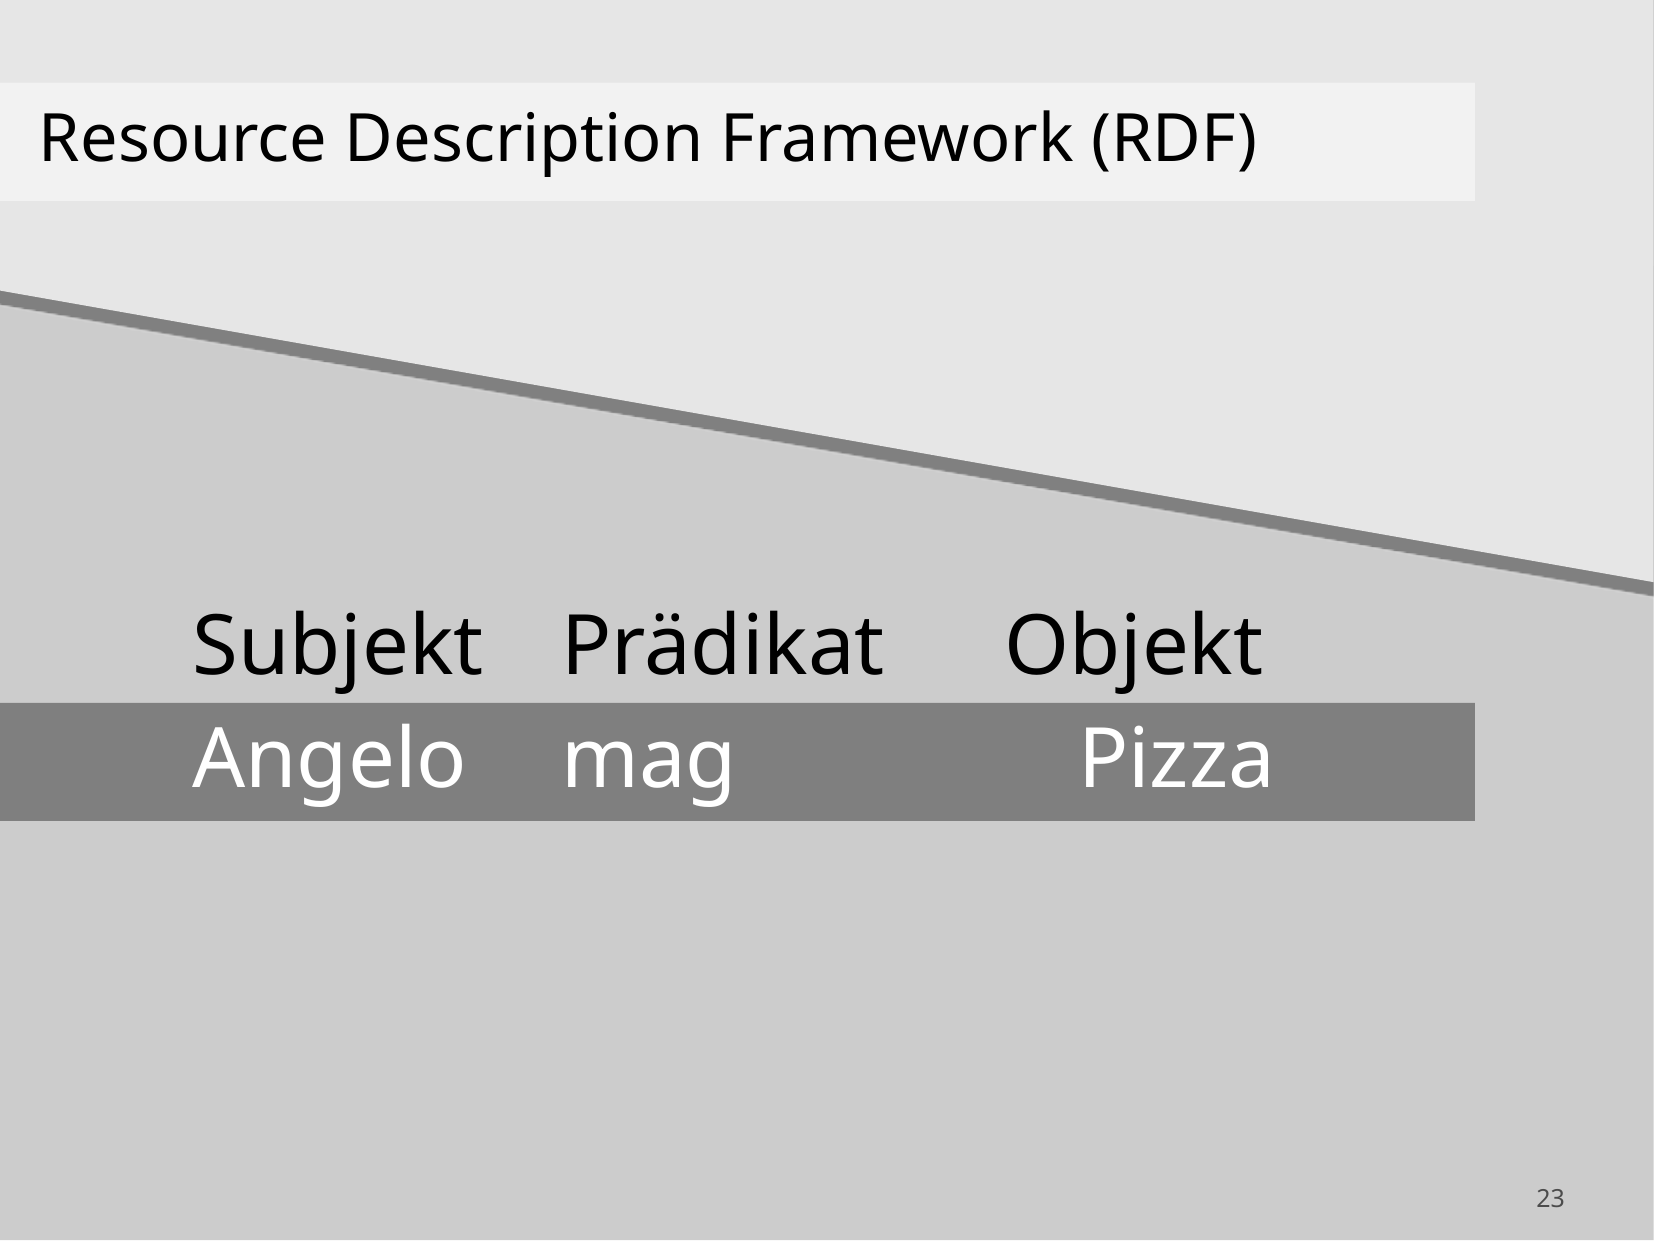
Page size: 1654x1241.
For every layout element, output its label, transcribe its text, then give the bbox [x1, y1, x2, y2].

text_box [1447, 702, 1475, 821]
text_box Resource Description Framework (RDF) [24, 82, 1451, 191]
text_box Subjekt Prädikat Objekt Angelo mag Pizza [177, 577, 1447, 825]
text_box [0, 82, 1475, 201]
text_box [0, 702, 177, 821]
